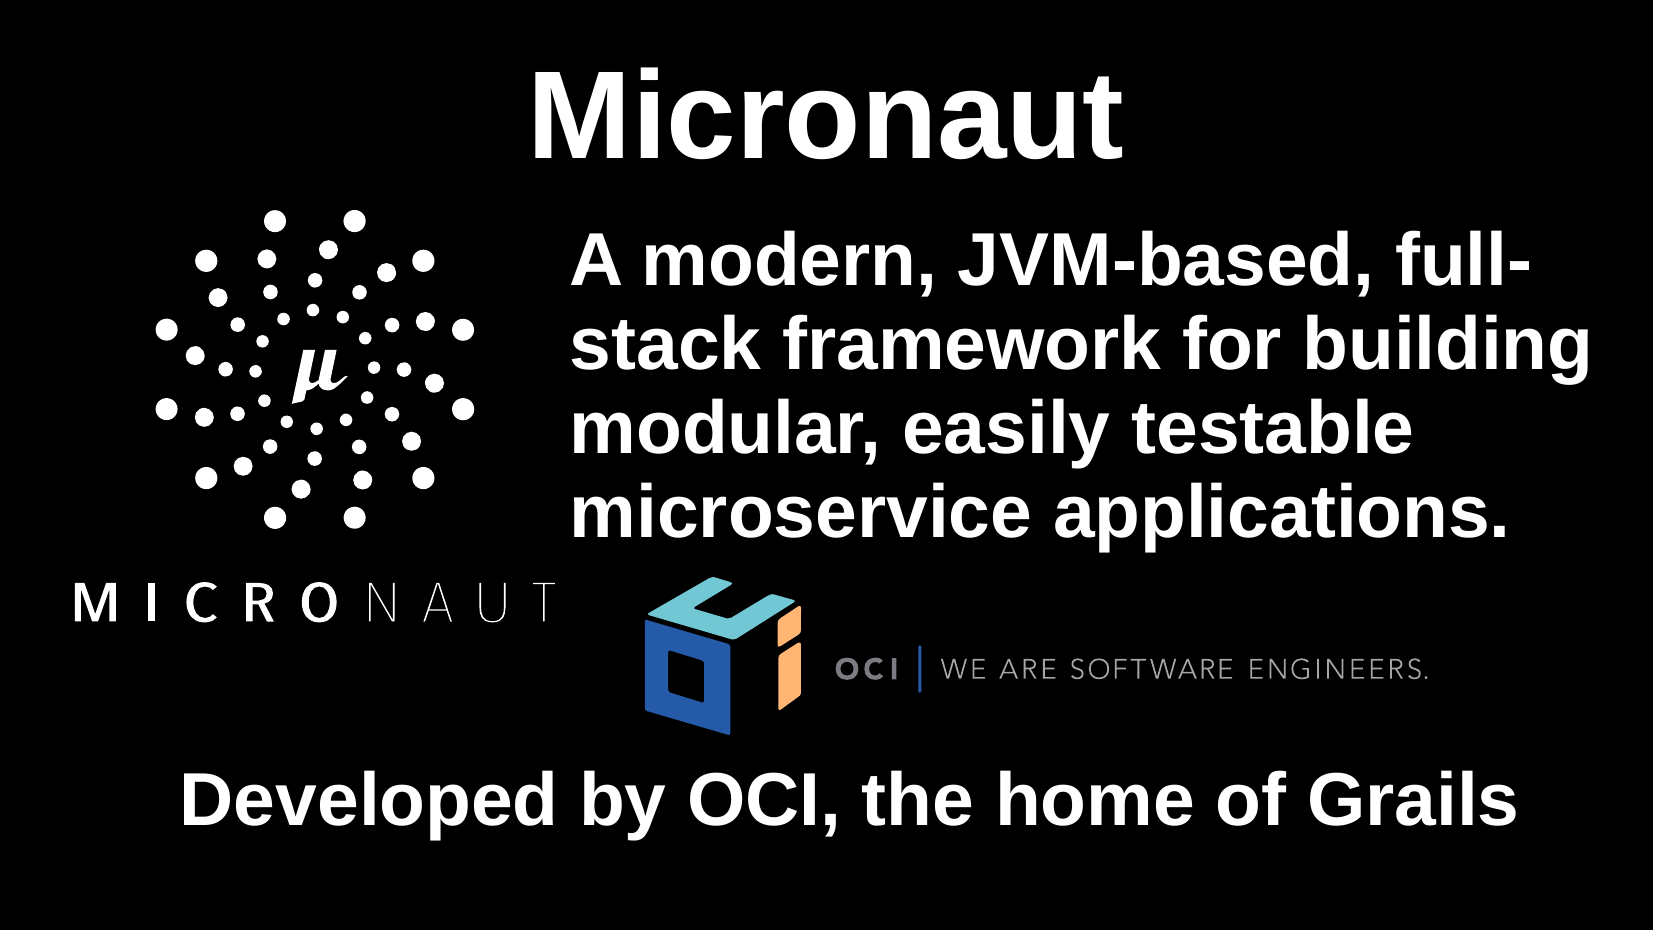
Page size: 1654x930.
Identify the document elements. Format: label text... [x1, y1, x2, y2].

picture [644, 577, 1428, 735]
picture [74, 209, 555, 623]
text_box A modern, JVM-based, full-stack framework for building modular, easily testable microservice applications. [554, 209, 1620, 609]
title Micronaut [82, 37, 1571, 193]
text_box Developed by OCI, the home of Grails [164, 749, 1536, 849]
